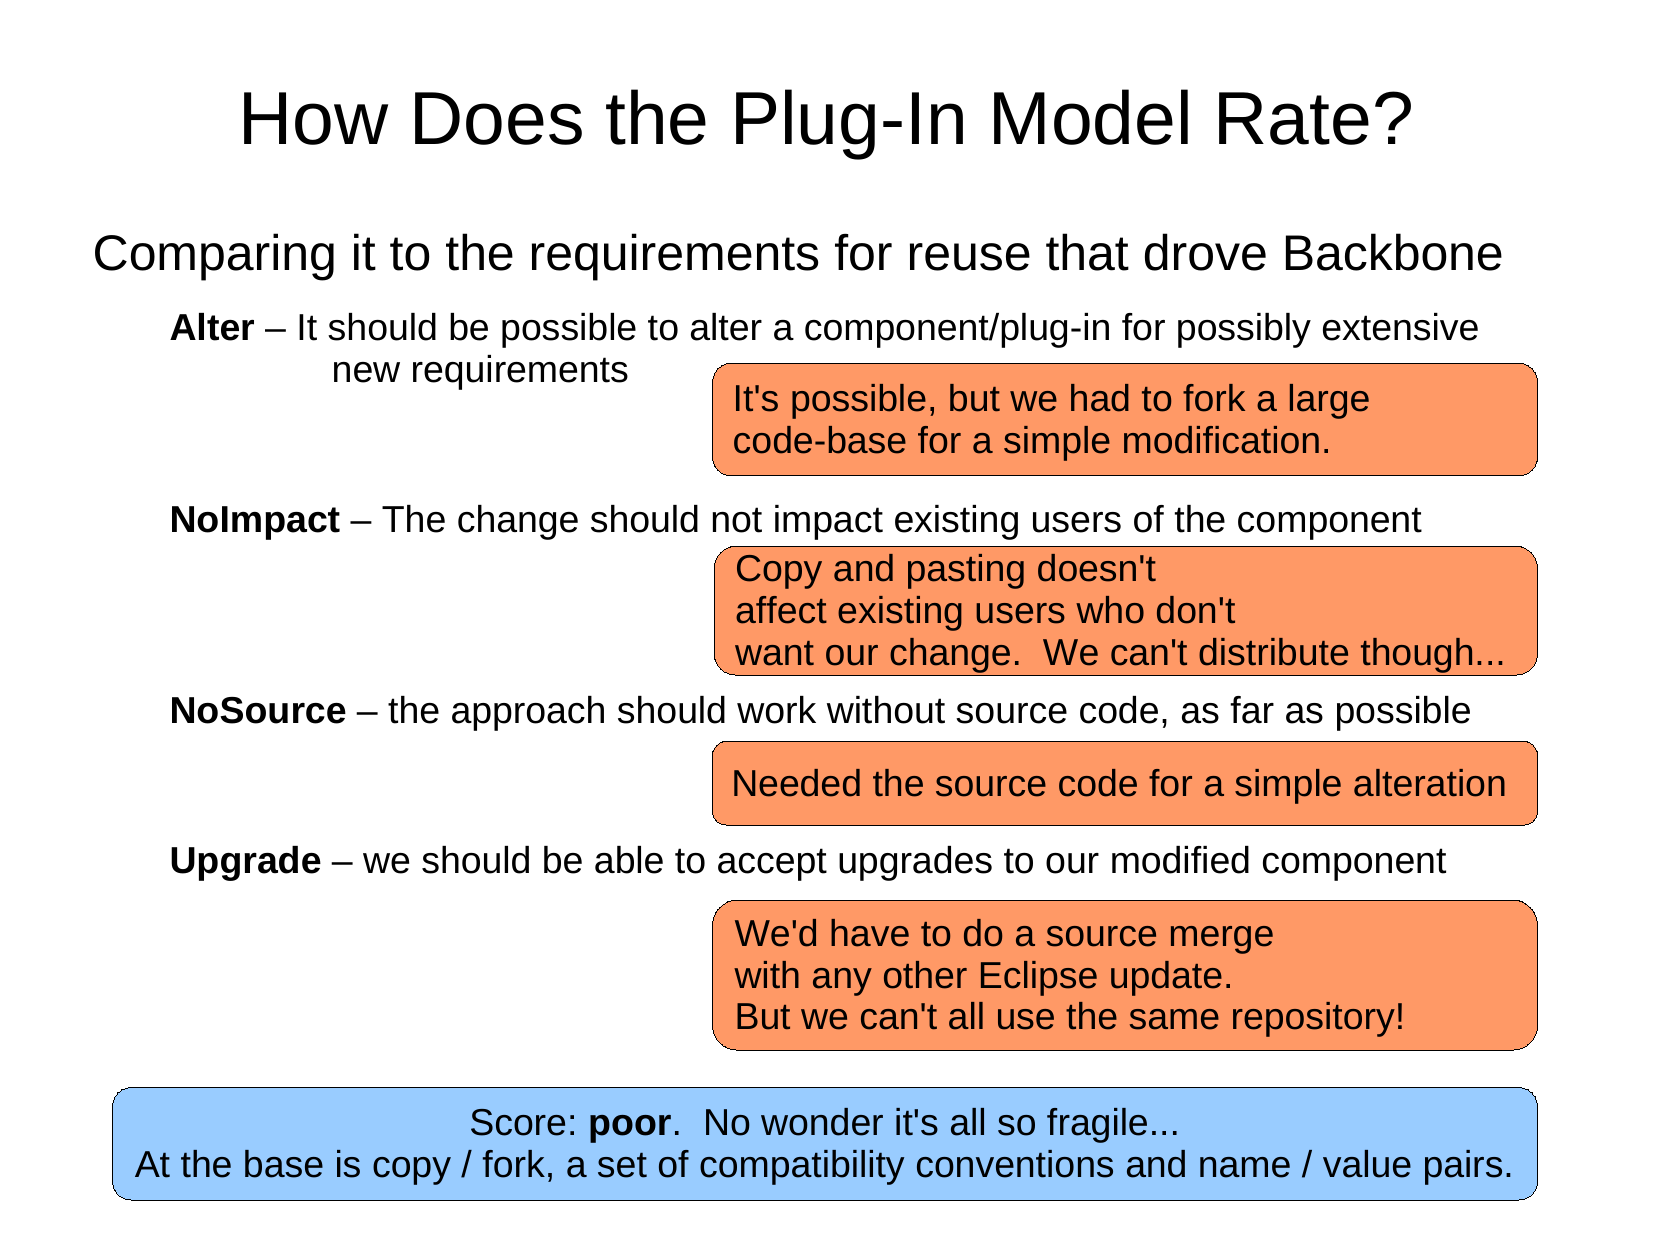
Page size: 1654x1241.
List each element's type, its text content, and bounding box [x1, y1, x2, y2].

text_box We'd have to do a source merge with any other Eclipse update. But we can't all use the same repository! [712, 900, 1538, 1051]
text_box Copy and pasting doesn't affect existing users who don't want our change. We can't distribute though... [714, 546, 1538, 676]
title How Does the Plug-In Model Rate? [82, 56, 1571, 181]
list Comparing it to the requirements for reuse that drove Backbone Alter – It should be possible to alter a component/plug-in for possibly extensive new requirements NoImpact – The change should not impact existing users of the component NoSource – the approach should work without source code, as far as possible Upgrade – we should be able to accept upgrades to our modified component [75, 225, 1564, 1094]
text_box It's possible, but we had to fork a large code-base for a simple modification. [712, 363, 1538, 476]
text_box Score: poor. No wonder it's all so fragile... At the base is copy / fork, a set of compatibility conventions and name / value pairs. [112, 1087, 1538, 1201]
text_box Needed the source code for a simple alteration [712, 741, 1538, 826]
